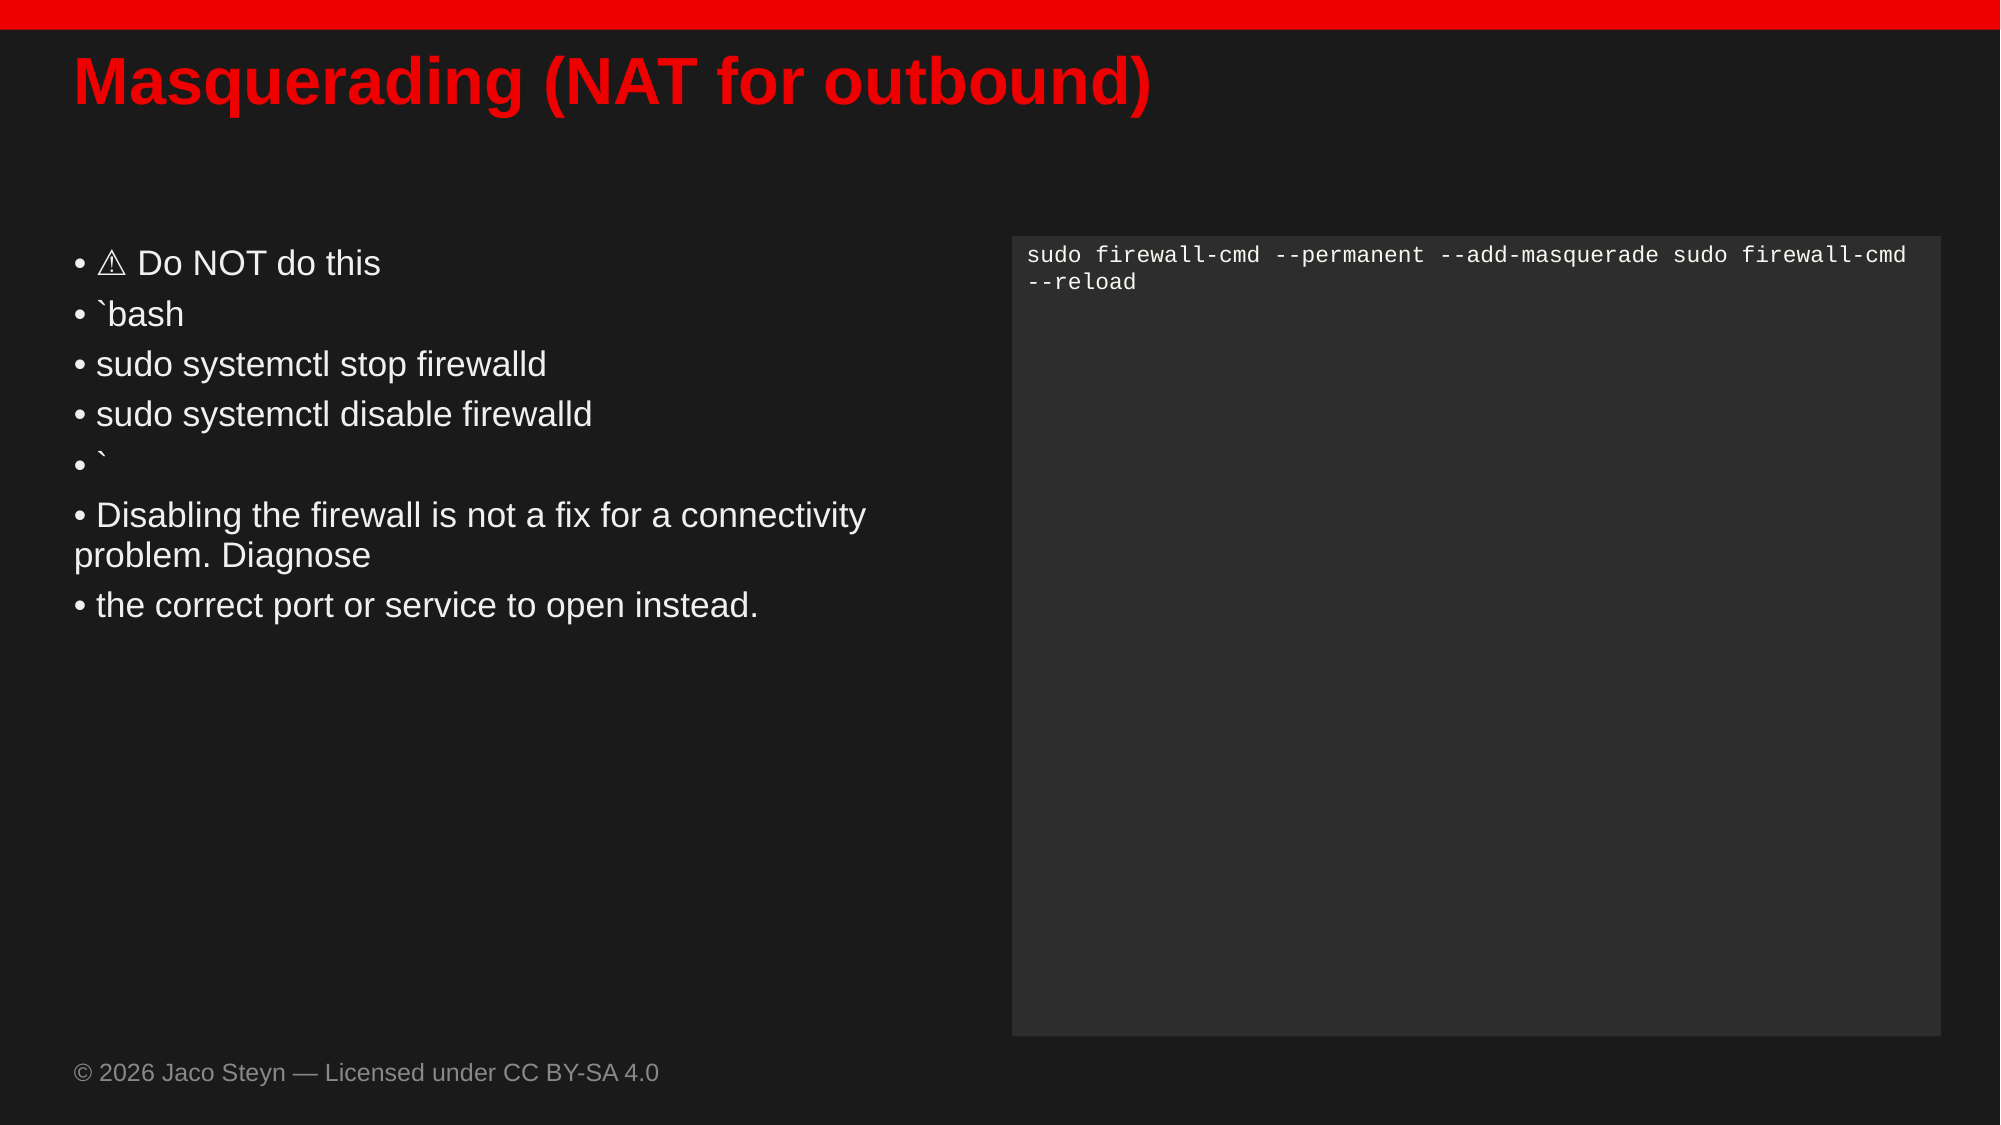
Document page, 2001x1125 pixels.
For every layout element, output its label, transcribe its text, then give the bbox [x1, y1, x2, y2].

text_box • ⚠️ Do NOT do this • `bash • sudo systemctl stop firewalld • sudo systemctl disable firewalld • ` • Disabling the firewall is not a fix for a connectivity problem. Diagnose • the correct port or service to open instead. [59, 236, 989, 1037]
text_box sudo firewall-cmd --permanent --add-masquerade sudo firewall-cmd --reload [1011, 236, 1942, 1037]
text_box [0, 0, 2001, 30]
text_box Masquerading (NAT for outbound) [59, 36, 1942, 208]
text_box © 2026 Jaco Steyn — Licensed under CC BY-SA 4.0 [59, 1051, 1942, 1093]
